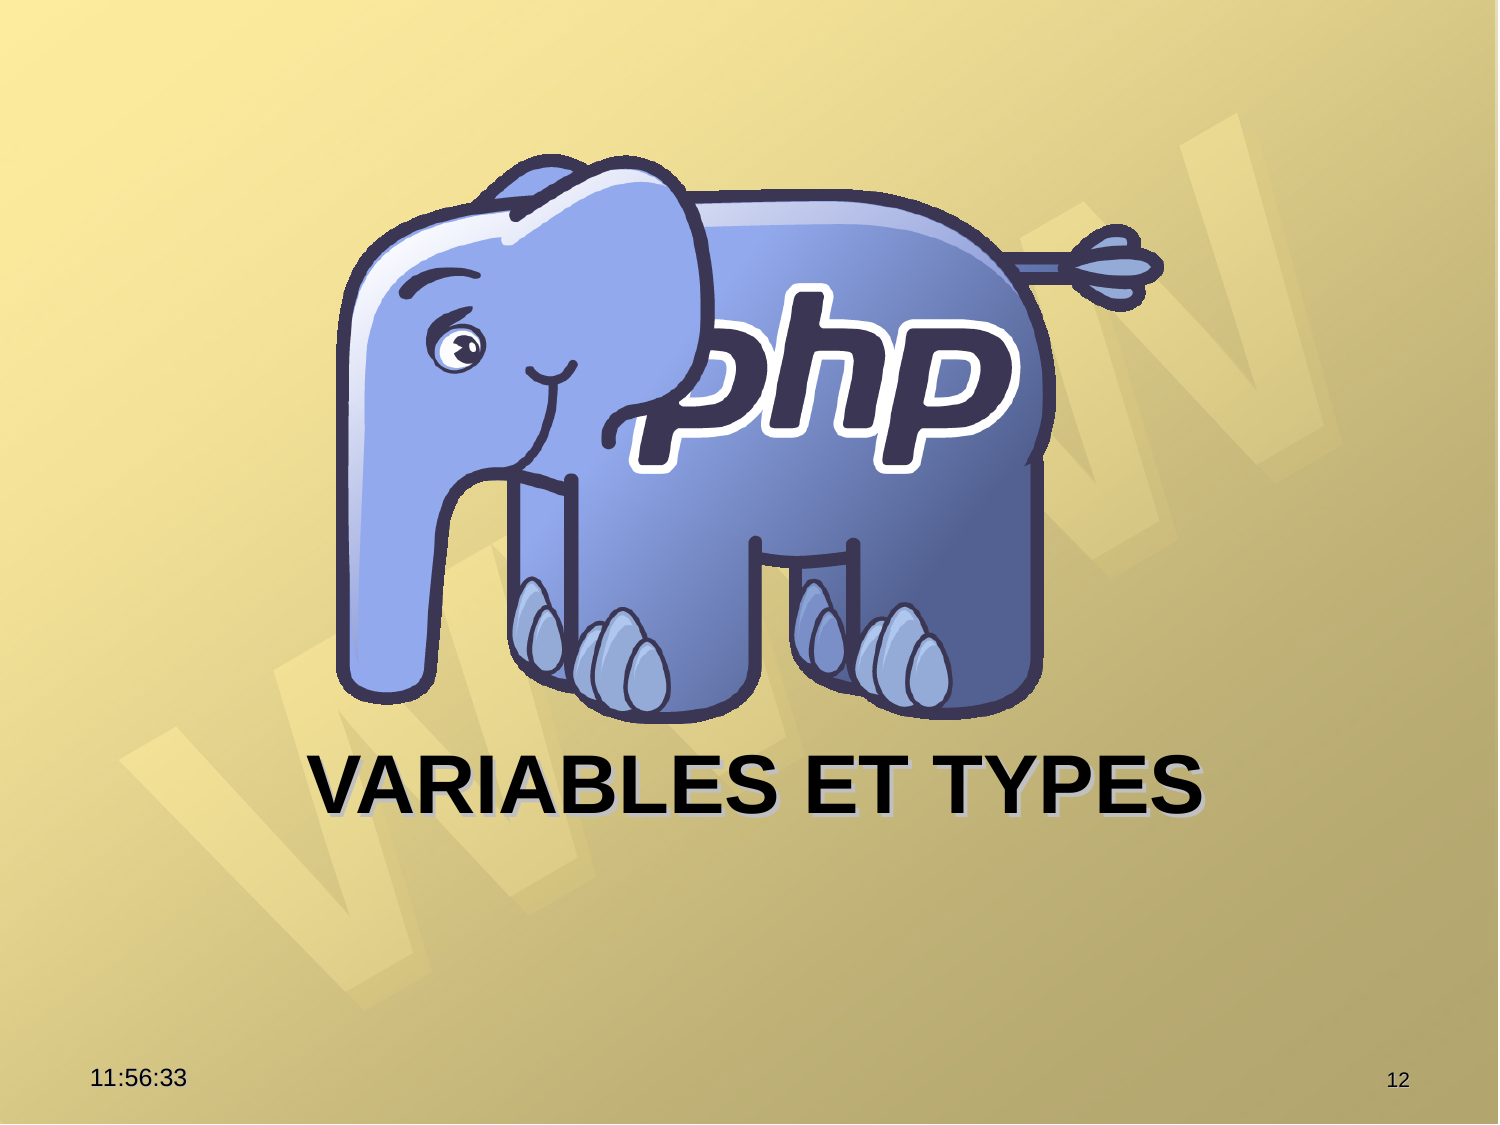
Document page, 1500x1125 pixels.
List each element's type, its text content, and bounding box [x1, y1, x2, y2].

text_box 18:45:29 [74, 1058, 426, 1100]
text_box <numéro> [1074, 1058, 1426, 1100]
picture [336, 154, 1164, 722]
title VARIABLES ET TYPES [118, 722, 1394, 947]
